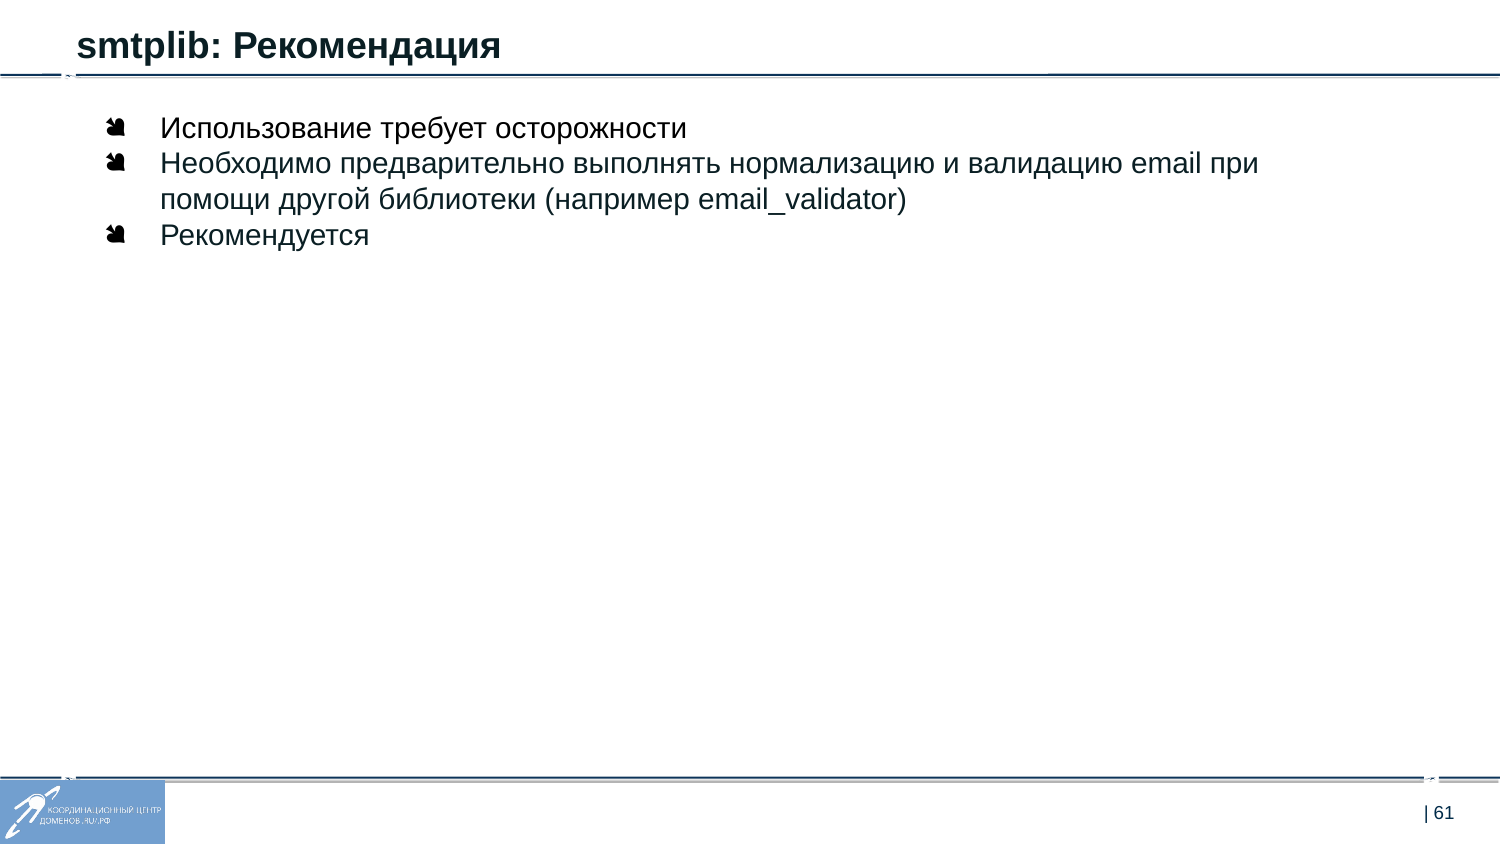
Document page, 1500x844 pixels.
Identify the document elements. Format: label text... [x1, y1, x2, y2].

title smtplib: Рекомендация [61, 5, 1376, 62]
picture [0, 779, 166, 844]
list Использование требует осторожности Необходимо предварительно выполнять нормализацию и валидацию email при помощи другой библиотеки (например email_validator) Рекомендуется [70, 93, 1368, 656]
